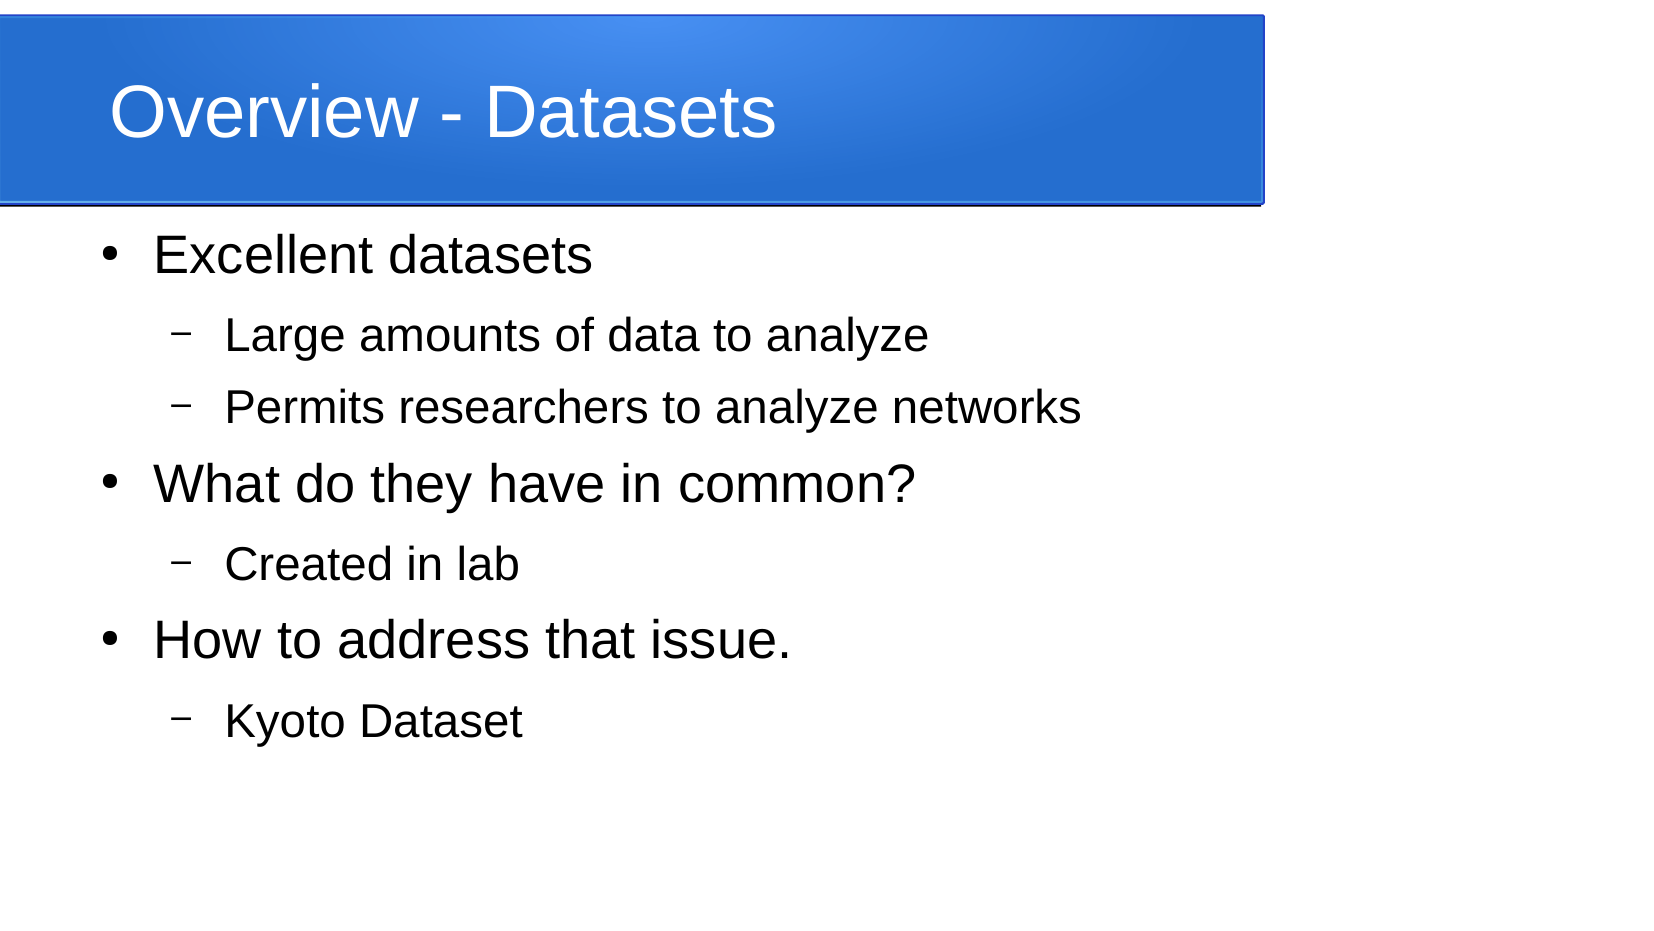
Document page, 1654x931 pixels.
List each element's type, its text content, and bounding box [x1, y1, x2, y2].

list Excellent datasets Large amounts of data to analyze Permits researchers to analyze networks What do they have in common? Created in lab How to address that issue. Kyoto Dataset [82, 224, 1571, 764]
title Overview - Datasets [82, 35, 1235, 189]
